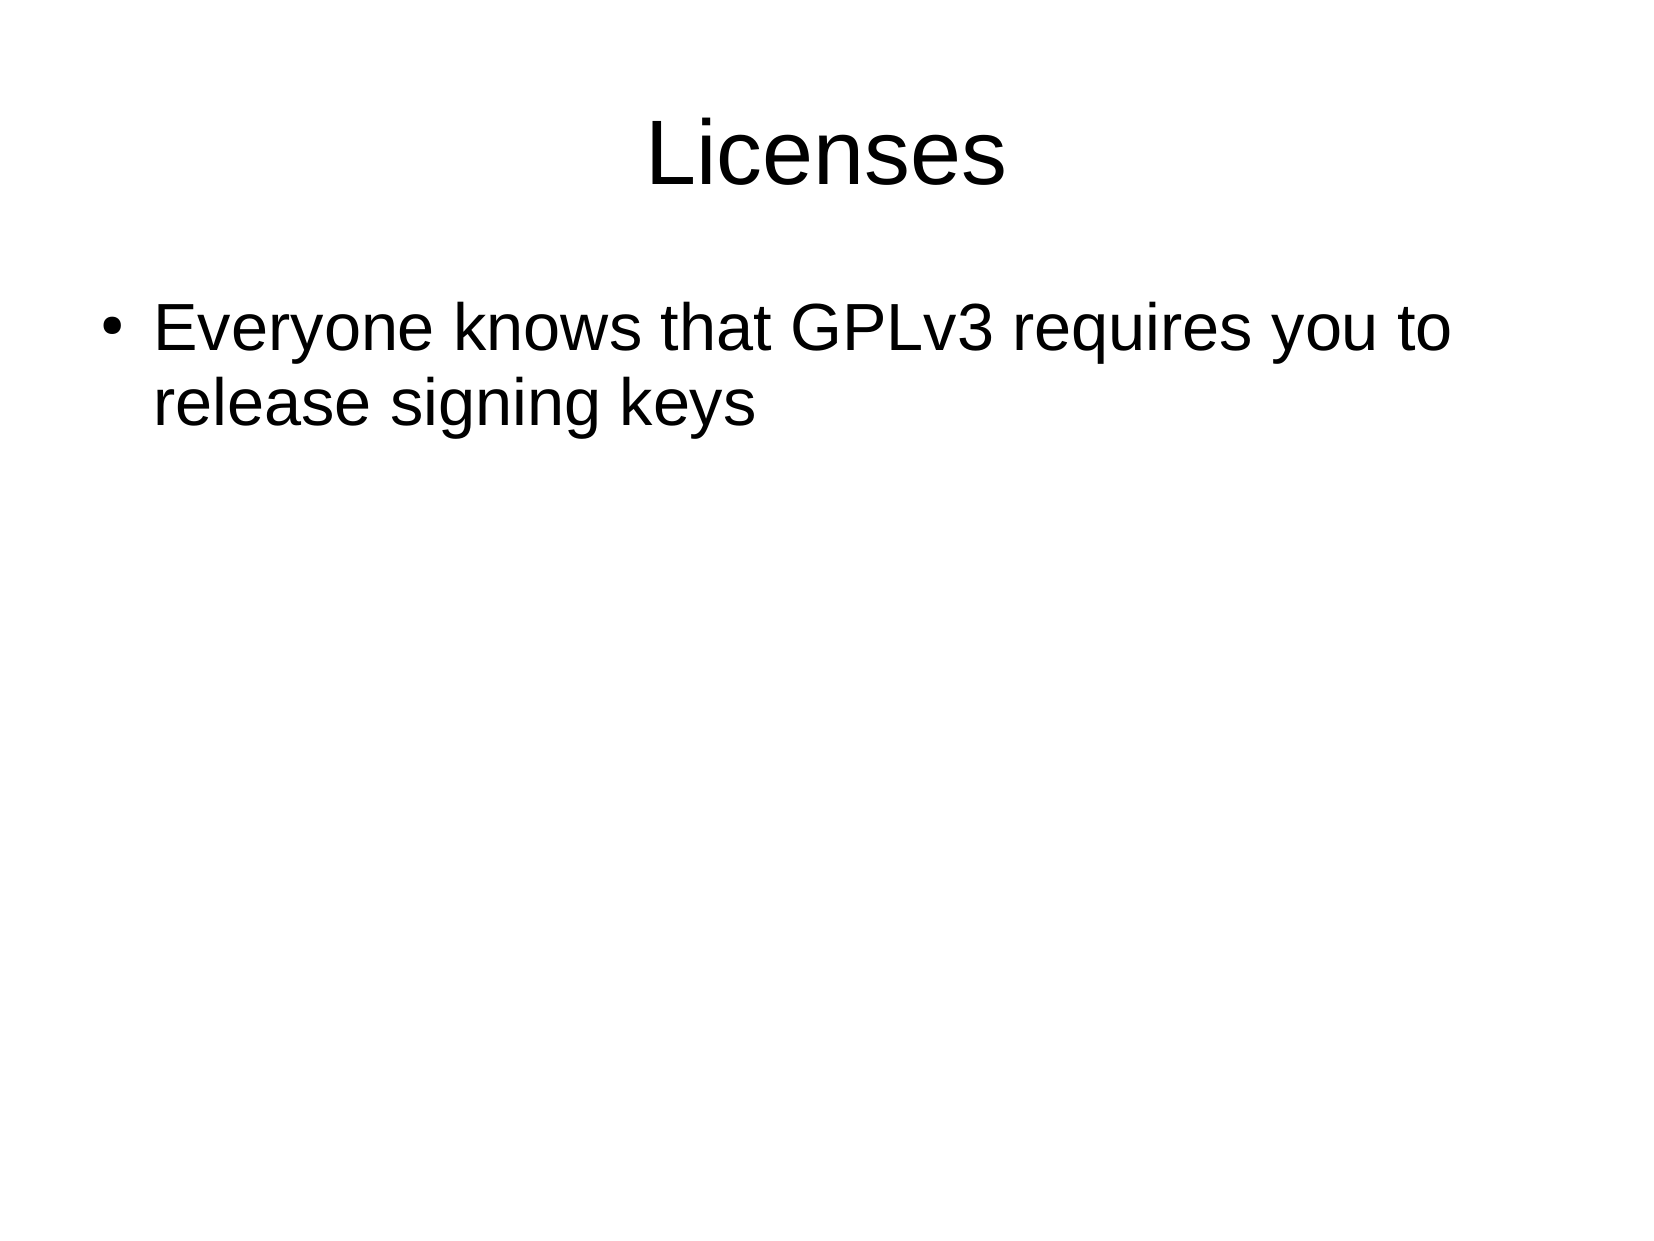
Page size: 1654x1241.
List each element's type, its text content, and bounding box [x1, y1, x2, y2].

title Licenses [82, 49, 1571, 257]
list Everyone knows that GPLv3 requires you to release signing keys [82, 290, 1538, 1010]
